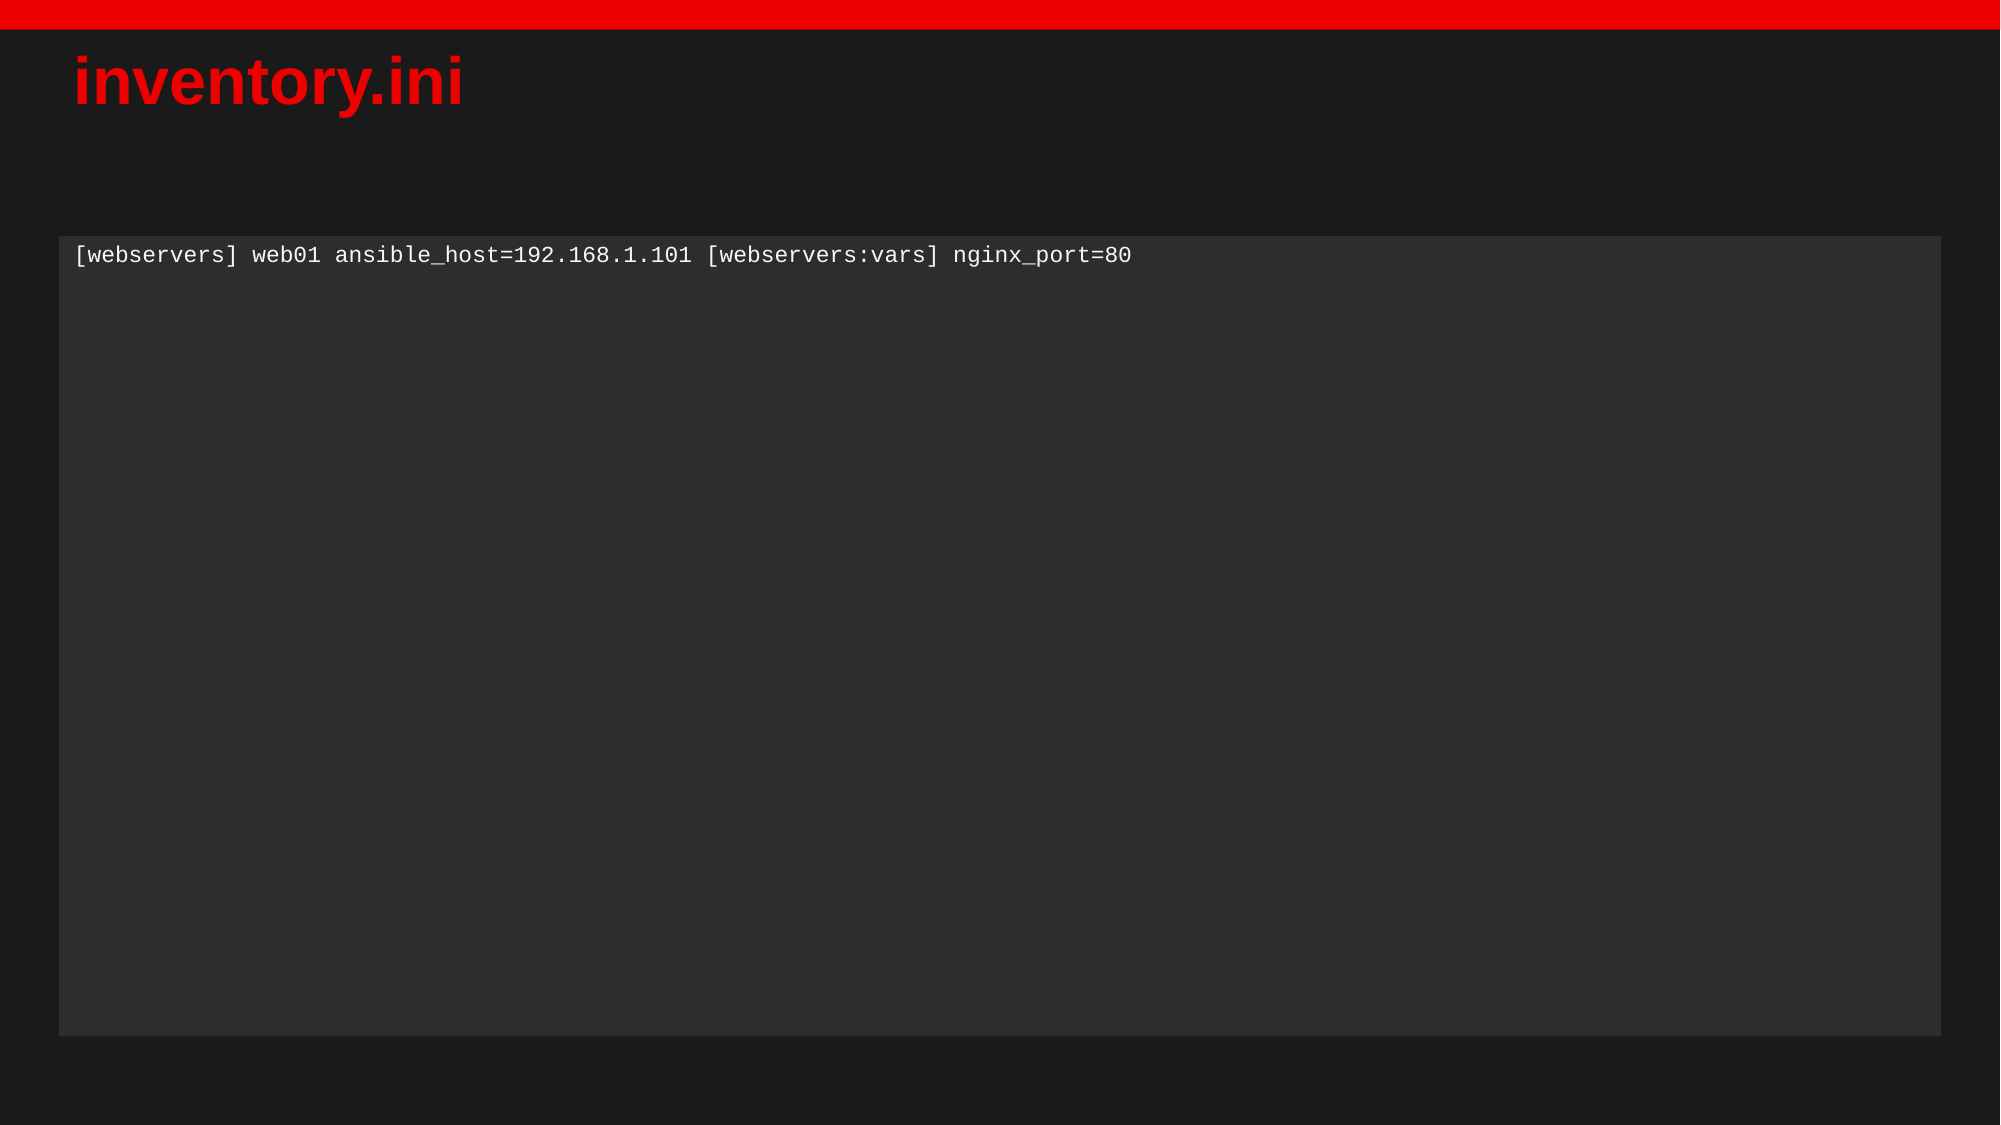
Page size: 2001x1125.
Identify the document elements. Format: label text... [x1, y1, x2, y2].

text_box inventory.ini [59, 36, 1942, 208]
text_box [webservers] web01 ansible_host=192.168.1.101 [webservers:vars] nginx_port=80 [59, 236, 1942, 1037]
text_box [0, 0, 2001, 30]
